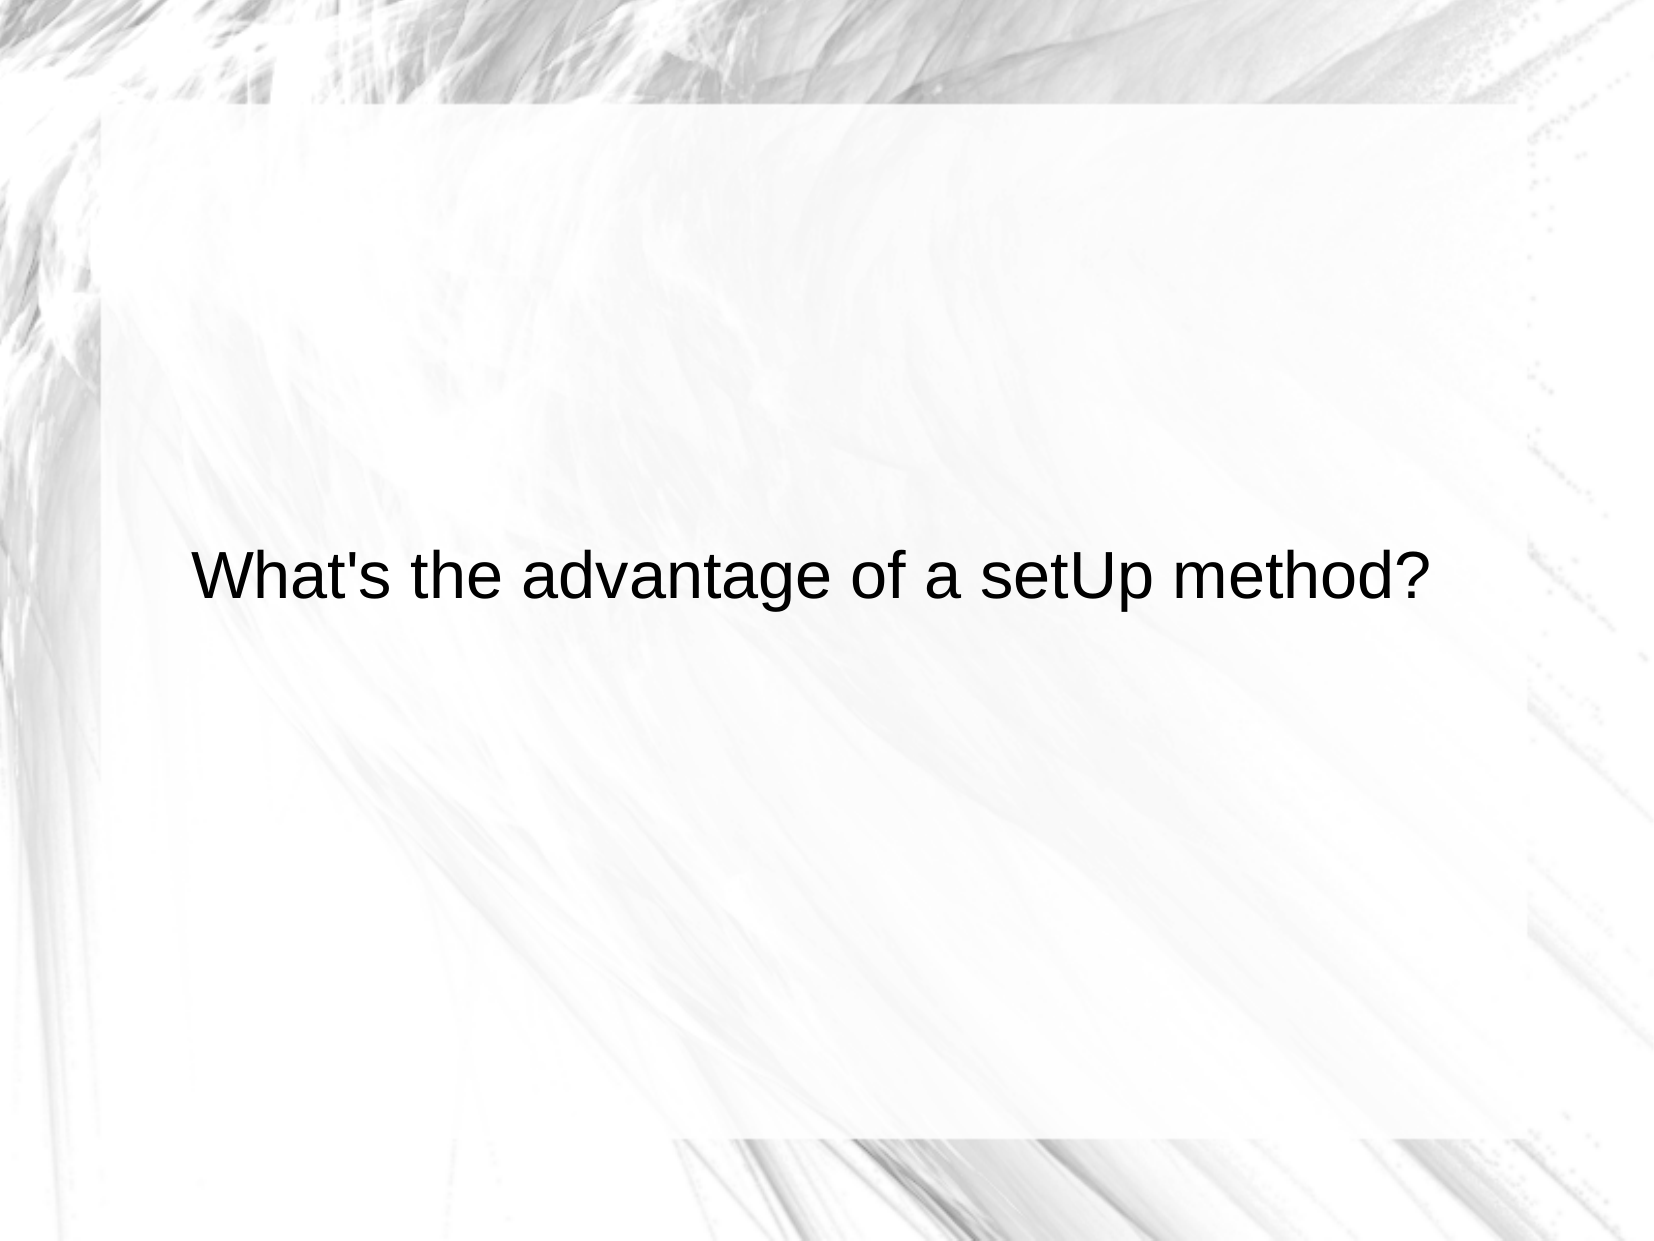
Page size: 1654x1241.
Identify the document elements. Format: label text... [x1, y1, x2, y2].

picture [0, 0, 1654, 1241]
subtitle What's the advantage of a setUp method? [118, 112, 1506, 1039]
